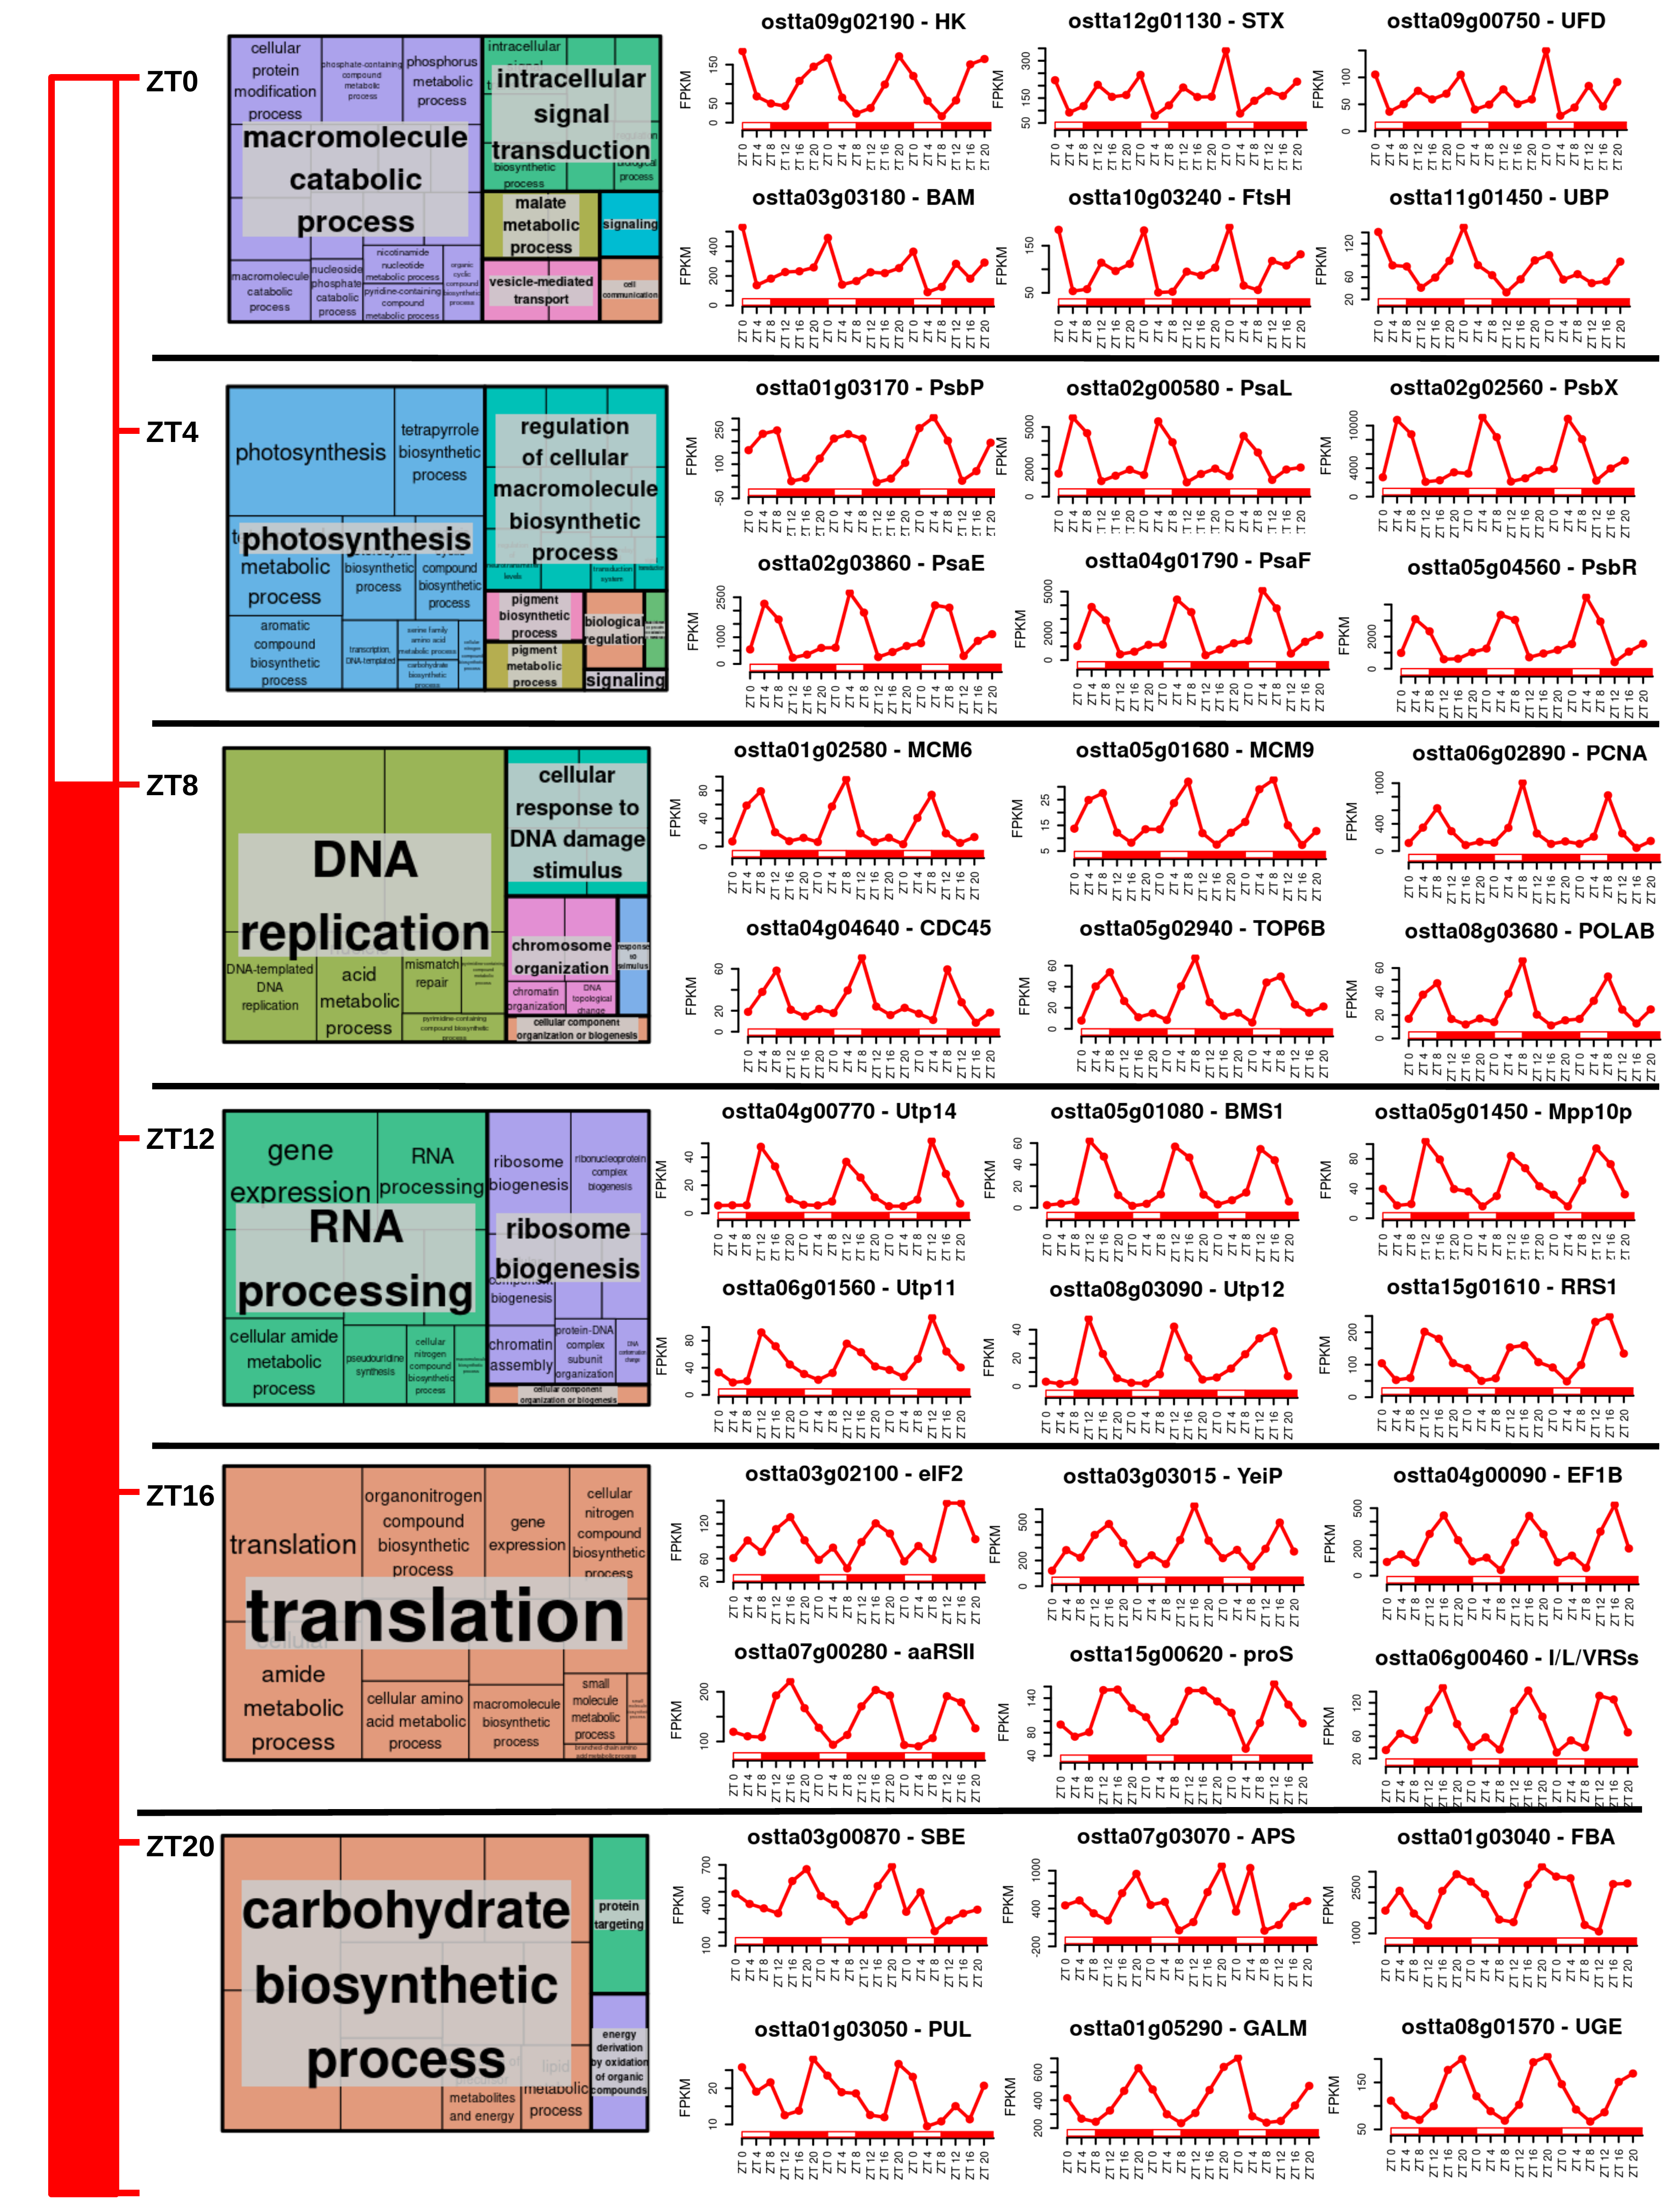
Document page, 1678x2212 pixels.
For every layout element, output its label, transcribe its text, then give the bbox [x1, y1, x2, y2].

text_box ZT8 [139, 765, 208, 806]
text_box ZT0 [139, 61, 208, 101]
text_box ZT16 [139, 1475, 246, 1549]
text_box [51, 77, 116, 2194]
text_box ZT4 [139, 411, 208, 452]
picture [75, 0, 1677, 2207]
text_box ZT20 [139, 1826, 246, 1900]
text_box ZT12 [139, 1118, 246, 1193]
